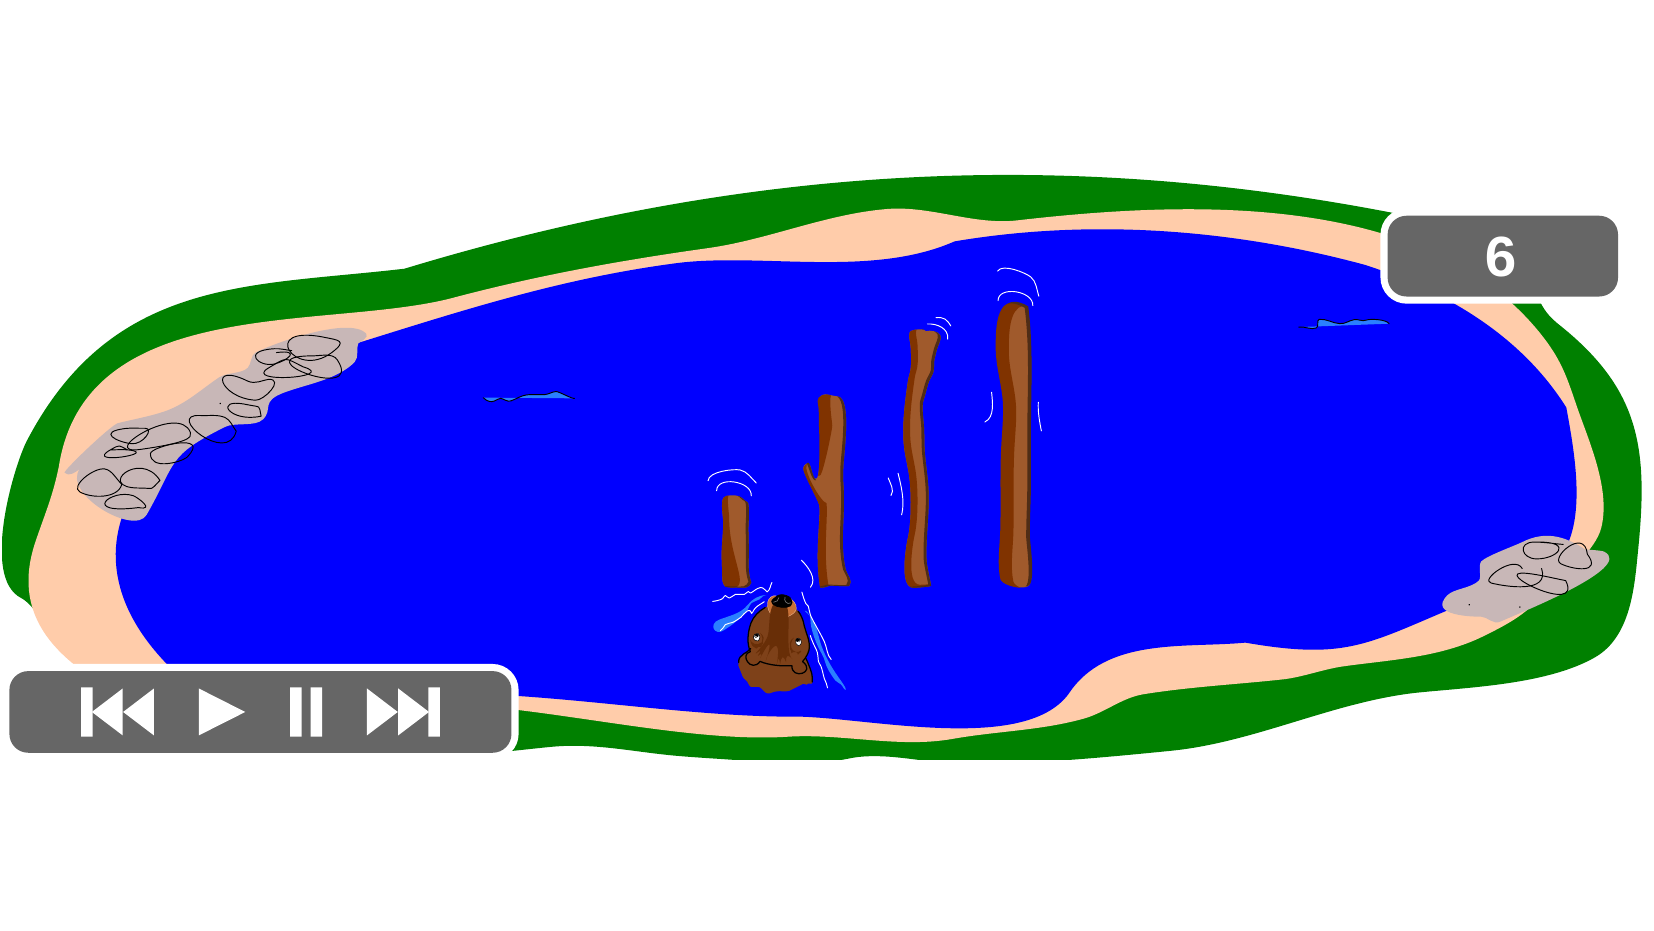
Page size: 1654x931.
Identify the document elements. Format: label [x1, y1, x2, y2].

picture [2, 174, 1654, 760]
